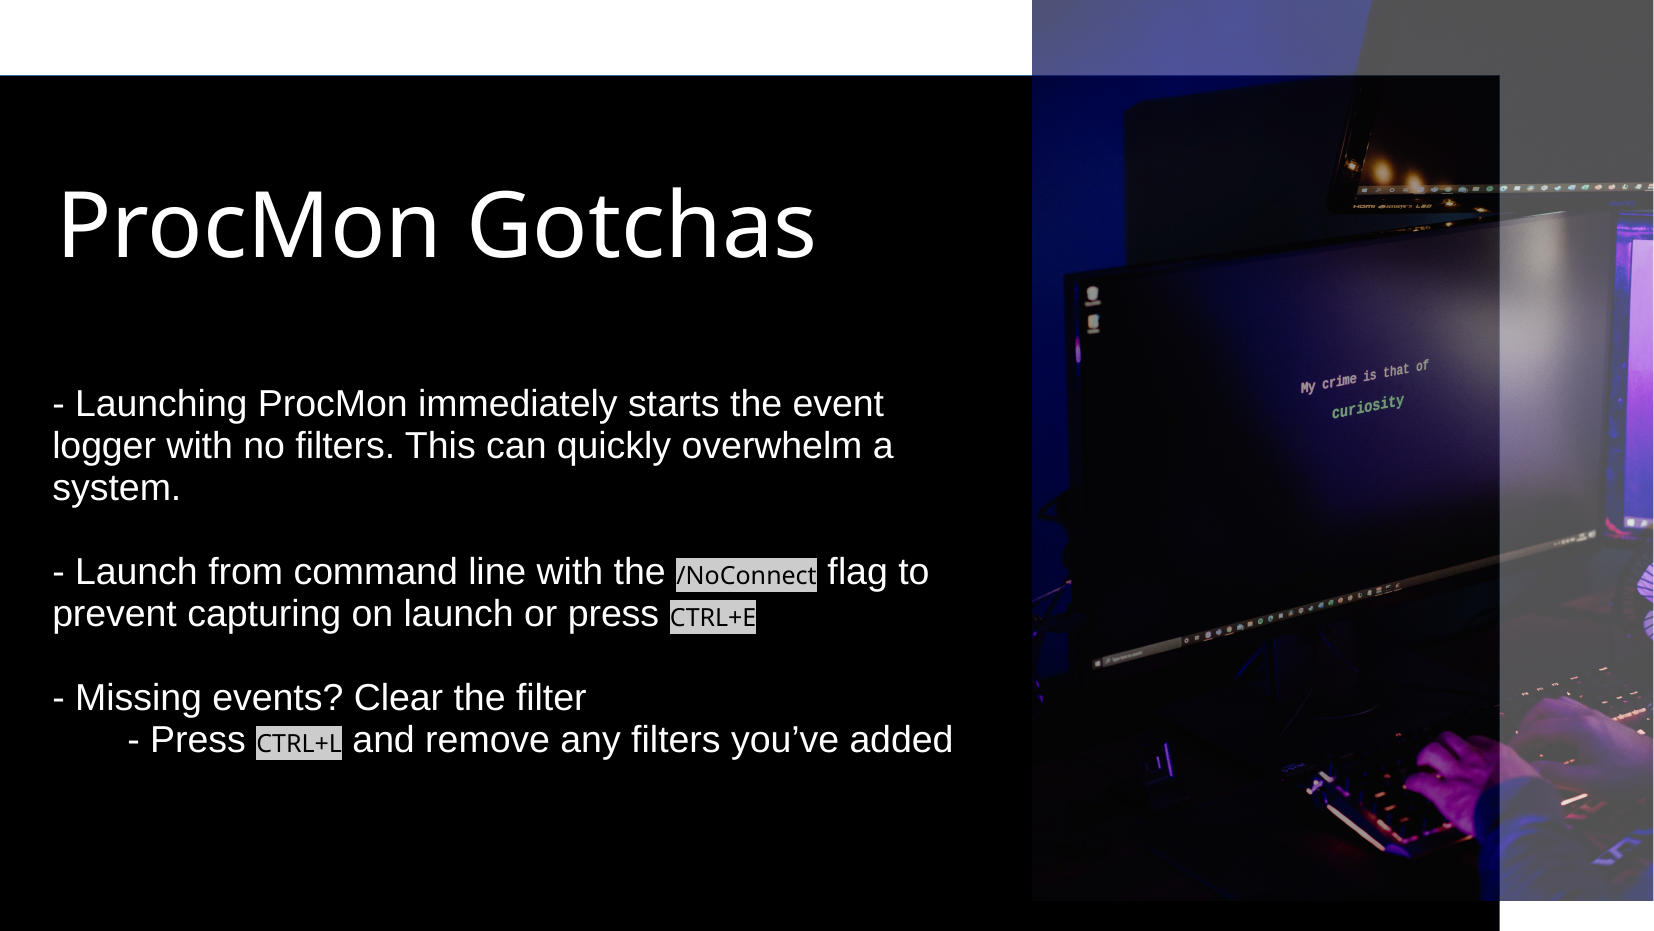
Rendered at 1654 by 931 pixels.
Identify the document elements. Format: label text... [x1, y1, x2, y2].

text_box - Launching ProcMon immediately starts the event logger with no filters. This can quickly overwhelm a system. - Launch from command line with the /NoConnect flag to prevent capturing on launch or press CTRL+E - Missing events? Clear the filter - Press CTRL+L and remove any filters you’ve added [37, 375, 1013, 768]
title ProcMon Gotchas [49, 32, 826, 375]
picture [1032, 0, 1654, 901]
text_box [0, 75, 1500, 931]
